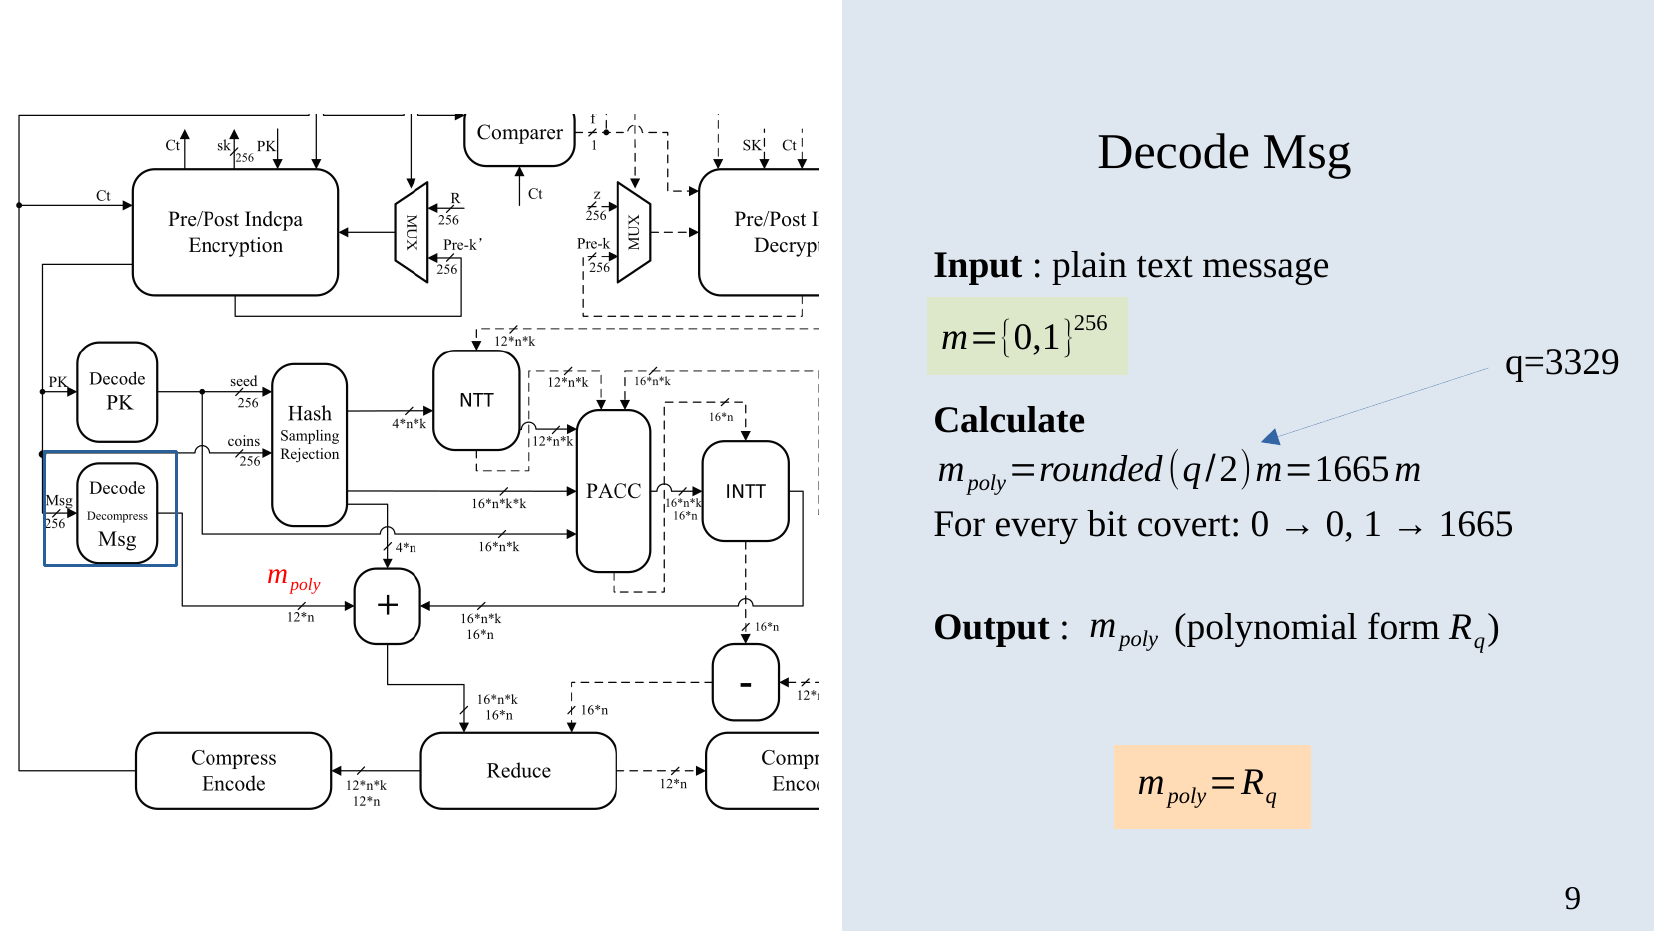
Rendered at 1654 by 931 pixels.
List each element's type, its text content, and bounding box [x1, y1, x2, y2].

chart [266, 557, 322, 594]
picture [10, 114, 819, 826]
chart [937, 447, 1422, 496]
chart [1088, 604, 1160, 652]
chart [1447, 606, 1486, 654]
text_box 9 [1549, 854, 1600, 925]
text_box Decode Msg [847, 118, 1602, 179]
text_box [842, 0, 1654, 931]
text_box Input : plain text message Calculate For every bit covert: 0 → 0, 1 → 1665 Output : (polynomial form ) [918, 226, 1608, 759]
chart [1137, 760, 1278, 809]
text_box q=3329 [1490, 329, 1644, 390]
chart [940, 310, 1109, 360]
